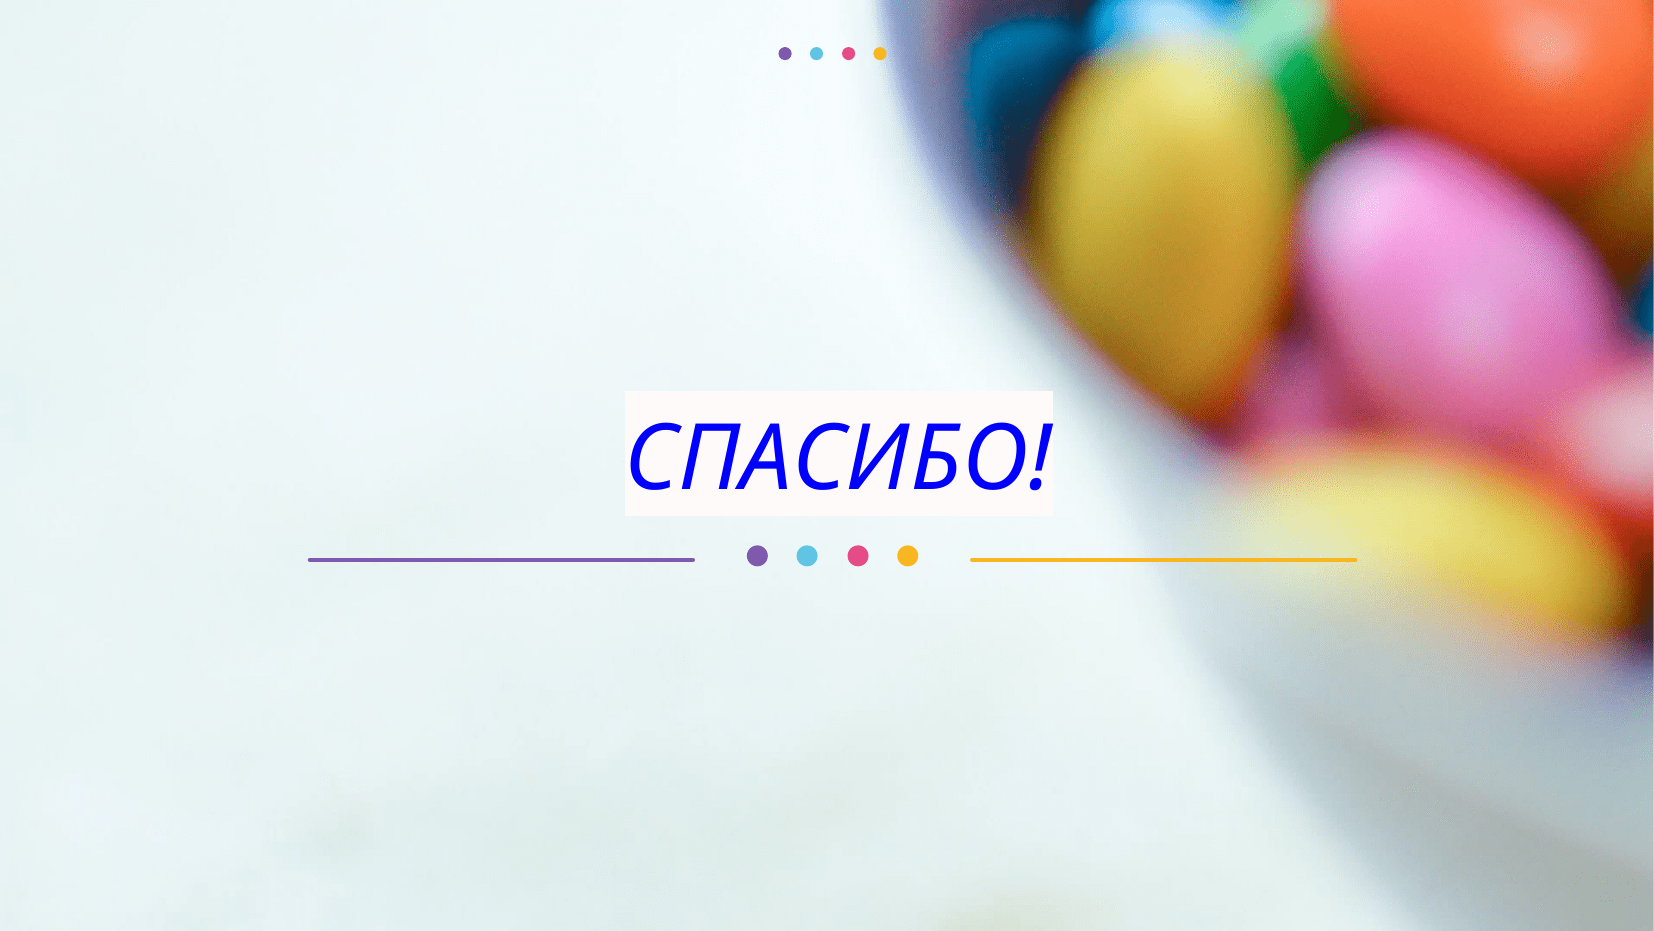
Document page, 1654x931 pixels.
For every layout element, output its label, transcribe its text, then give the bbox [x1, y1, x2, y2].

text_box [809, 47, 824, 61]
text_box [796, 545, 818, 567]
text_box [897, 545, 919, 567]
text_box [842, 47, 856, 61]
text_box [778, 47, 792, 61]
picture [0, 0, 1654, 931]
text_box [746, 545, 768, 567]
title СПАСИБО! [94, 376, 1583, 532]
text_box [873, 47, 887, 61]
text_box [847, 545, 869, 567]
